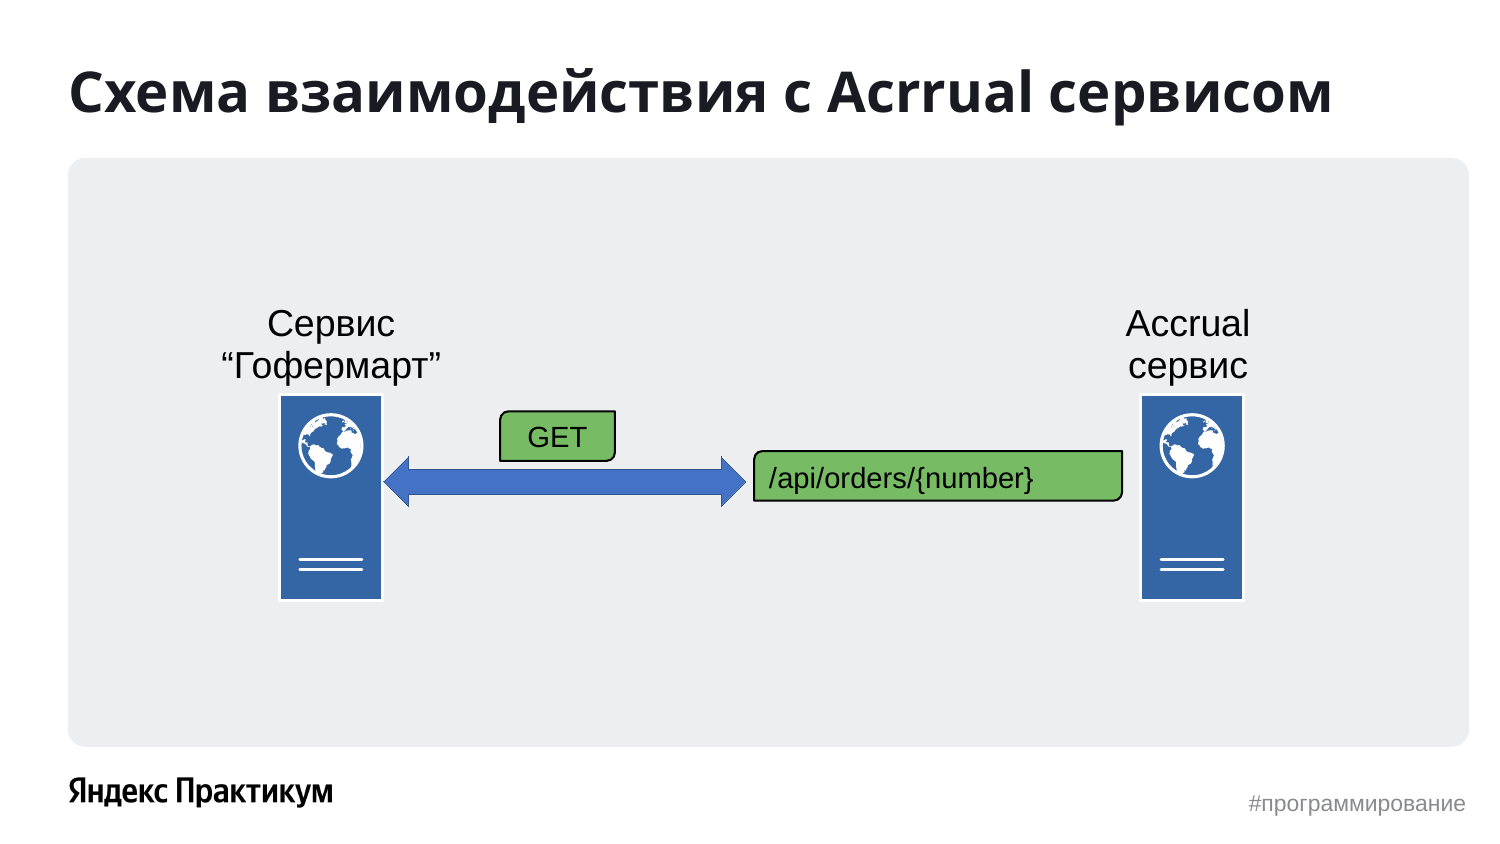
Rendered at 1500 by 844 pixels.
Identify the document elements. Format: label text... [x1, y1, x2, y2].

picture [67, 773, 336, 808]
text_box Accrual сервис [1110, 295, 1266, 395]
text_box GET [500, 411, 615, 461]
text_box Сервис “Гофермарт” [206, 295, 457, 395]
text_box /api/orders/{number} [754, 454, 1049, 503]
text_box [1140, 394, 1244, 601]
title Схема взаимодействия с Acrrual сервисом [63, 60, 1470, 158]
text_box [279, 395, 746, 601]
text_box [756, 451, 1123, 501]
